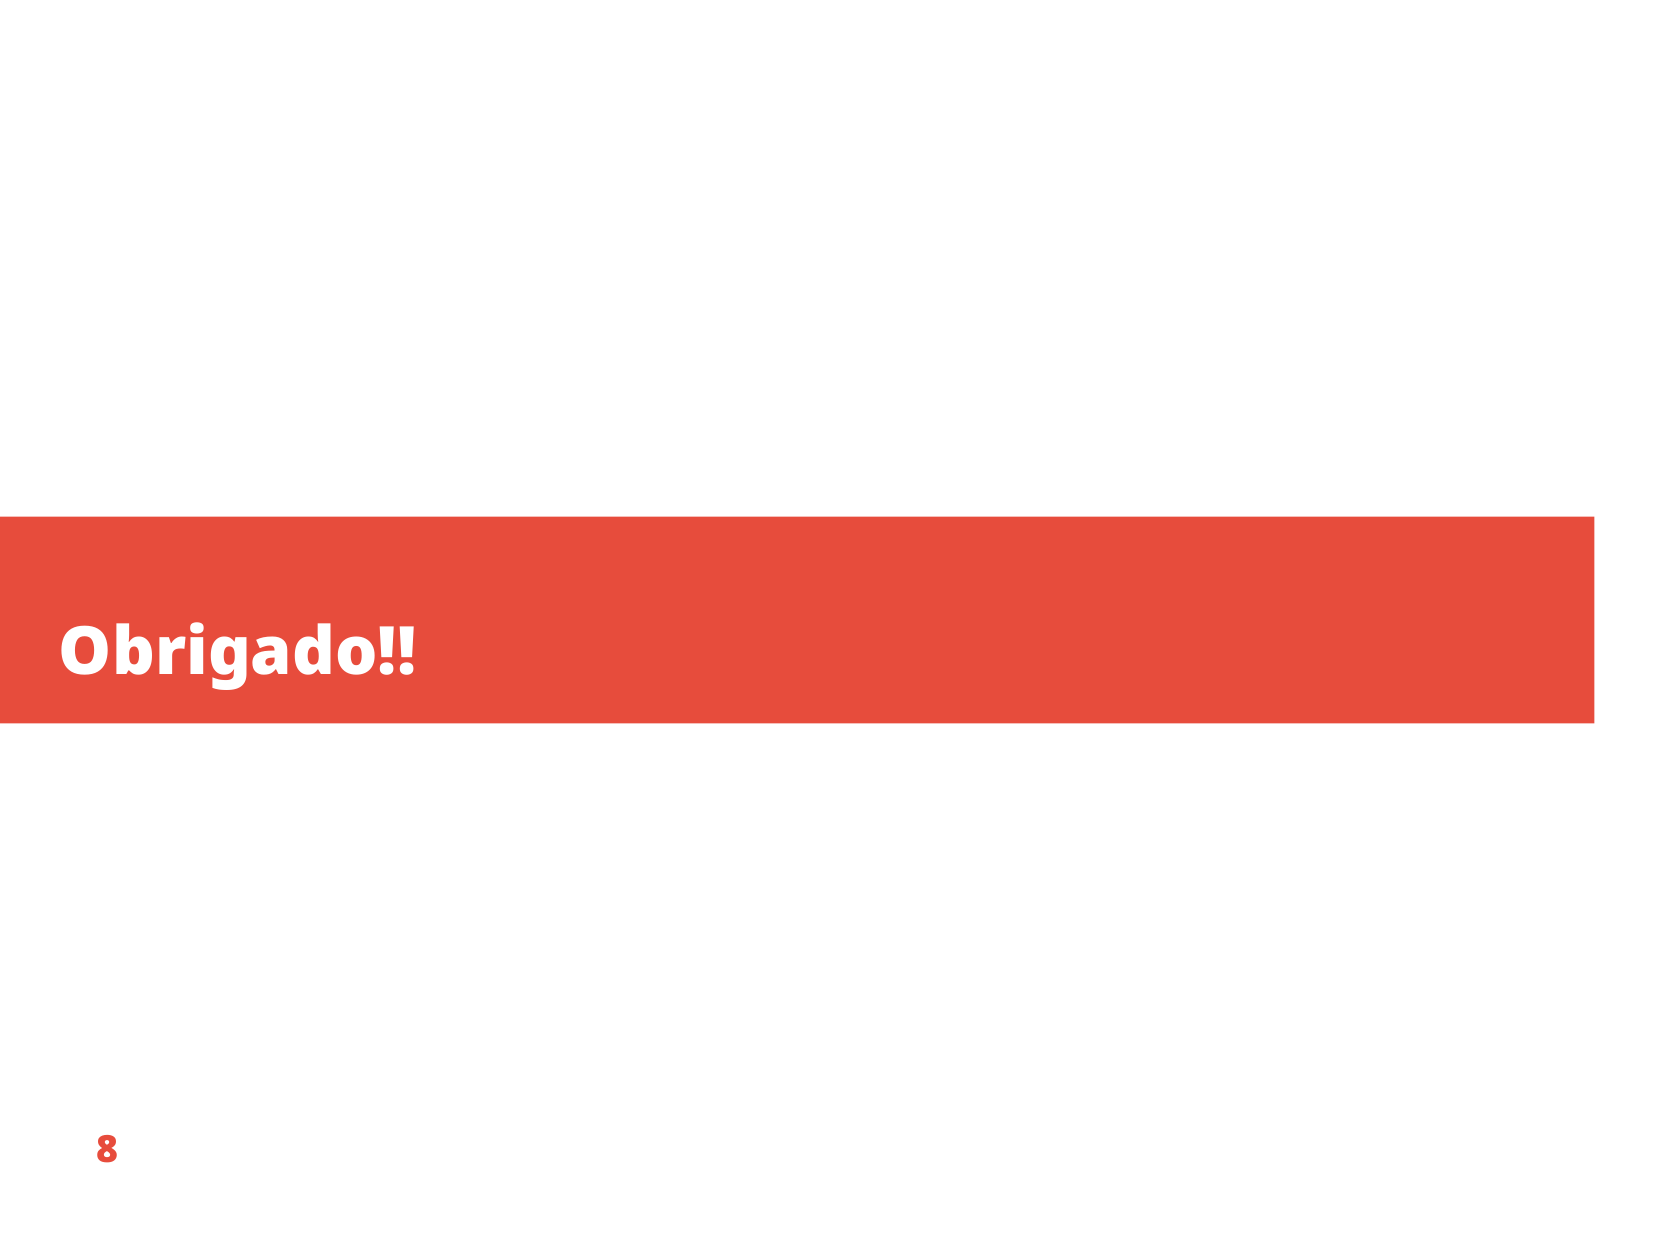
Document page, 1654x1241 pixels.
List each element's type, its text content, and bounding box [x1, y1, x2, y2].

title Obrigado!! [59, 546, 1595, 694]
